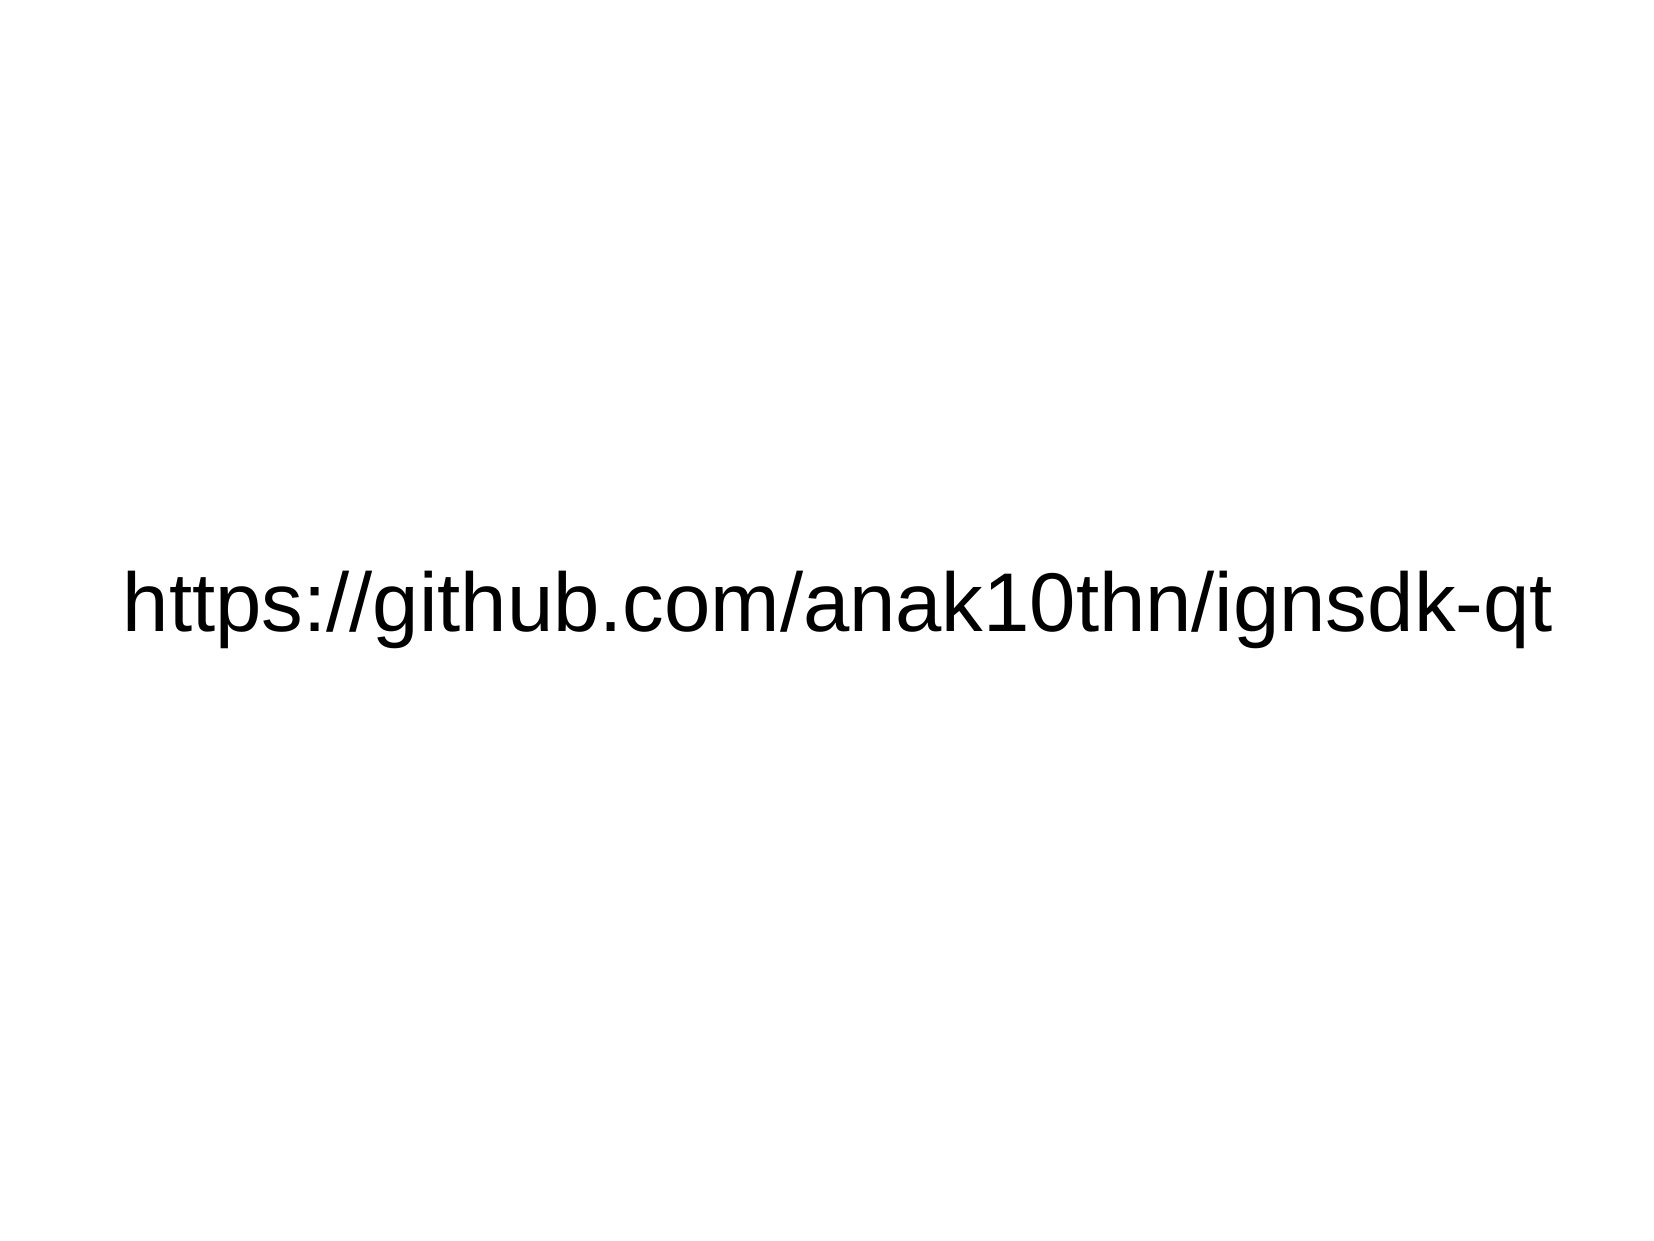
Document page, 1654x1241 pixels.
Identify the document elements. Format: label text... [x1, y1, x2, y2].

title https://github.com/anak10thn/ignsdk-qt [94, 498, 1583, 707]
